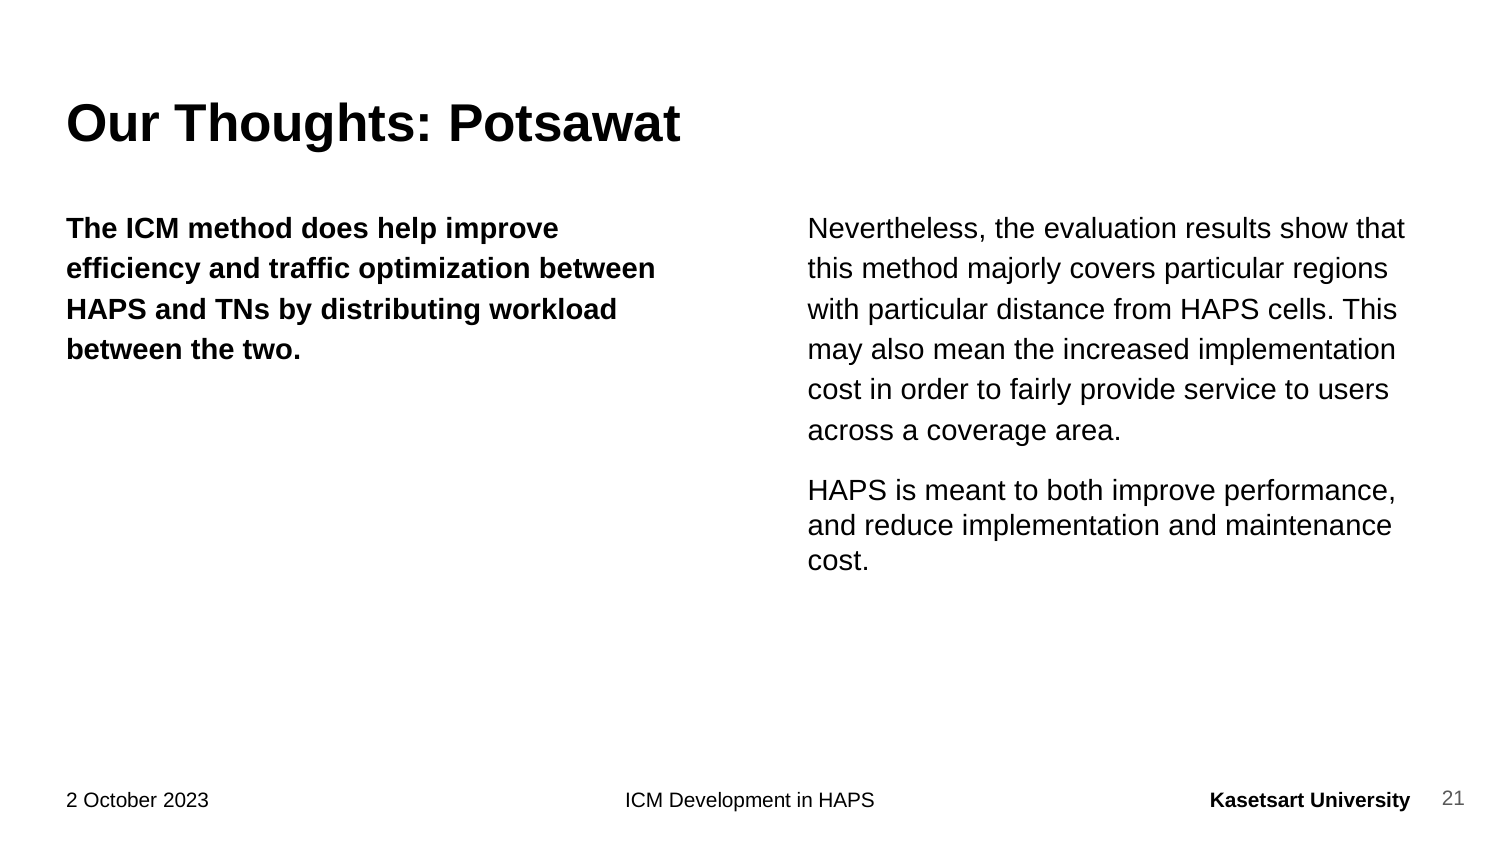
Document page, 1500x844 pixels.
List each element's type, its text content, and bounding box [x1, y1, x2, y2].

slide_number <number> [1389, 764, 1480, 830]
list The ICM method does help improve efficiency and traffic optimization between HAPS and TNs by distributing workload between the two. [51, 189, 708, 671]
title Our Thoughts: Potsawat [51, 72, 1449, 167]
list Nevertheless, the evaluation results show that this method majorly covers particular regions with particular distance from HAPS cells. This may also mean the increased implementation cost in order to fairly provide service to users across a coverage area. HAPS is meant to both improve performance, and reduce implementation and maintenance cost. [792, 189, 1449, 671]
